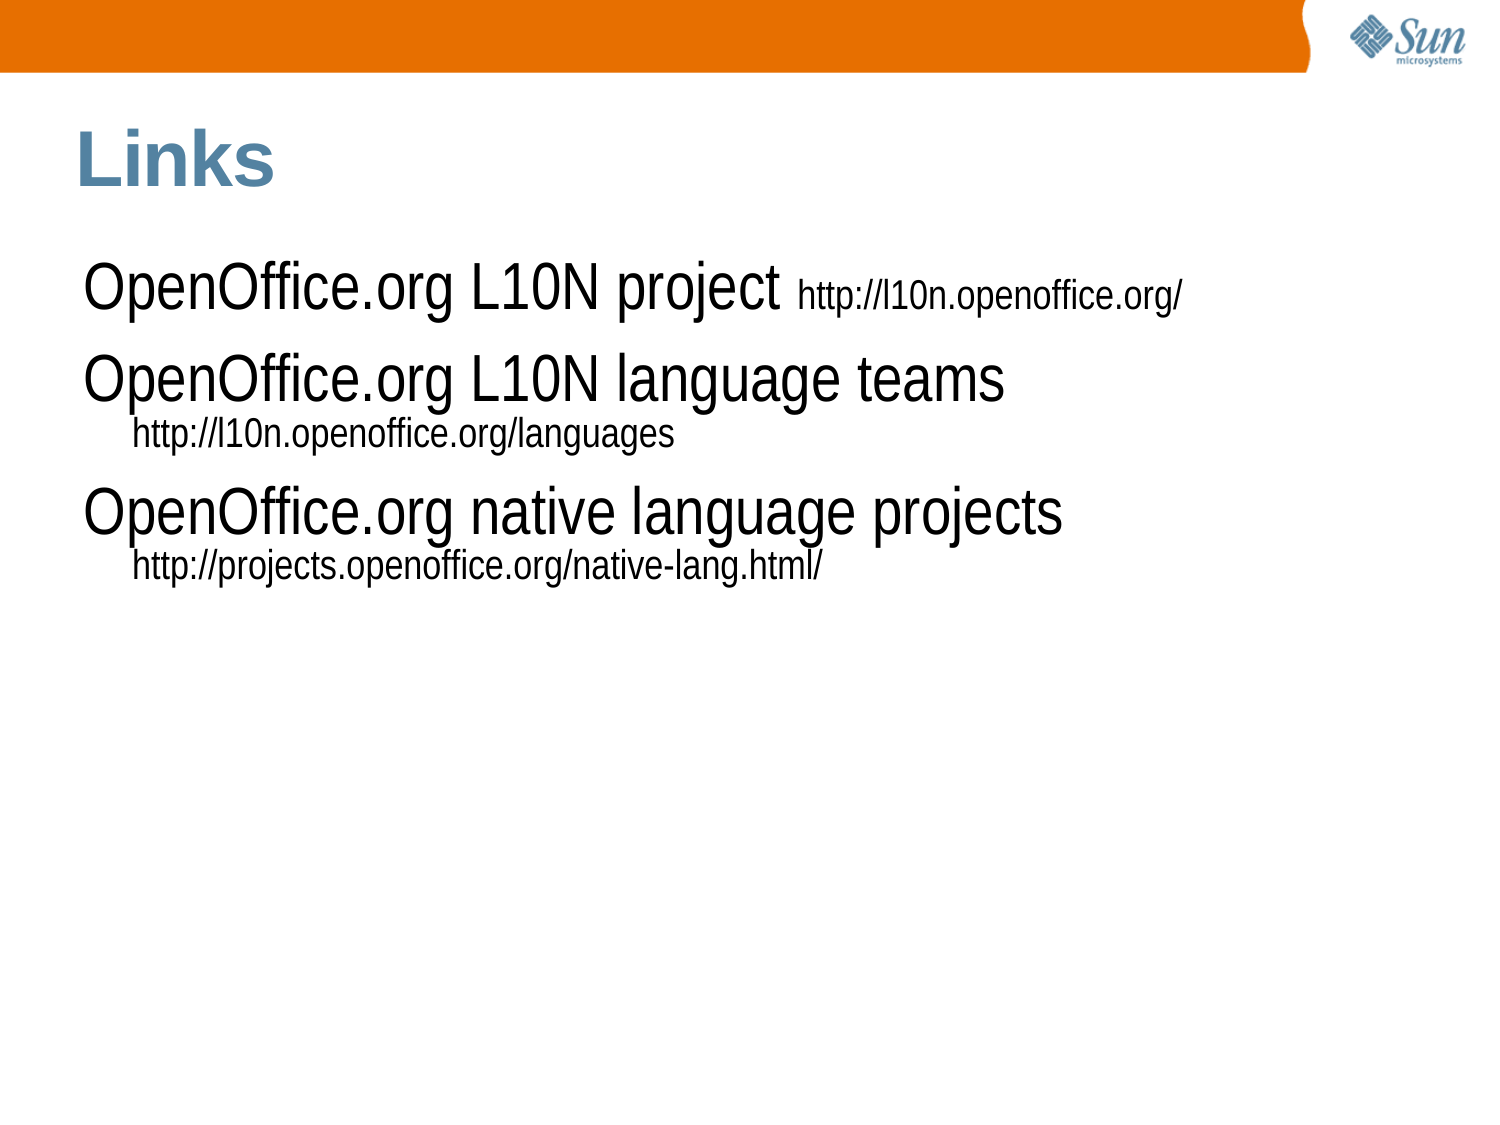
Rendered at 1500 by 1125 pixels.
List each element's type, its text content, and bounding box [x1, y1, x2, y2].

list OpenOffice.org L10N project http://l10n.openoffice.org/ OpenOffice.org L10N language teamshttp://l10n.openoffice.org/languages OpenOffice.org native language projects http://projects.openoffice.org/native-lang.html/ [64, 257, 1402, 1017]
title Links [75, 122, 1438, 227]
picture [0, 0, 1500, 75]
